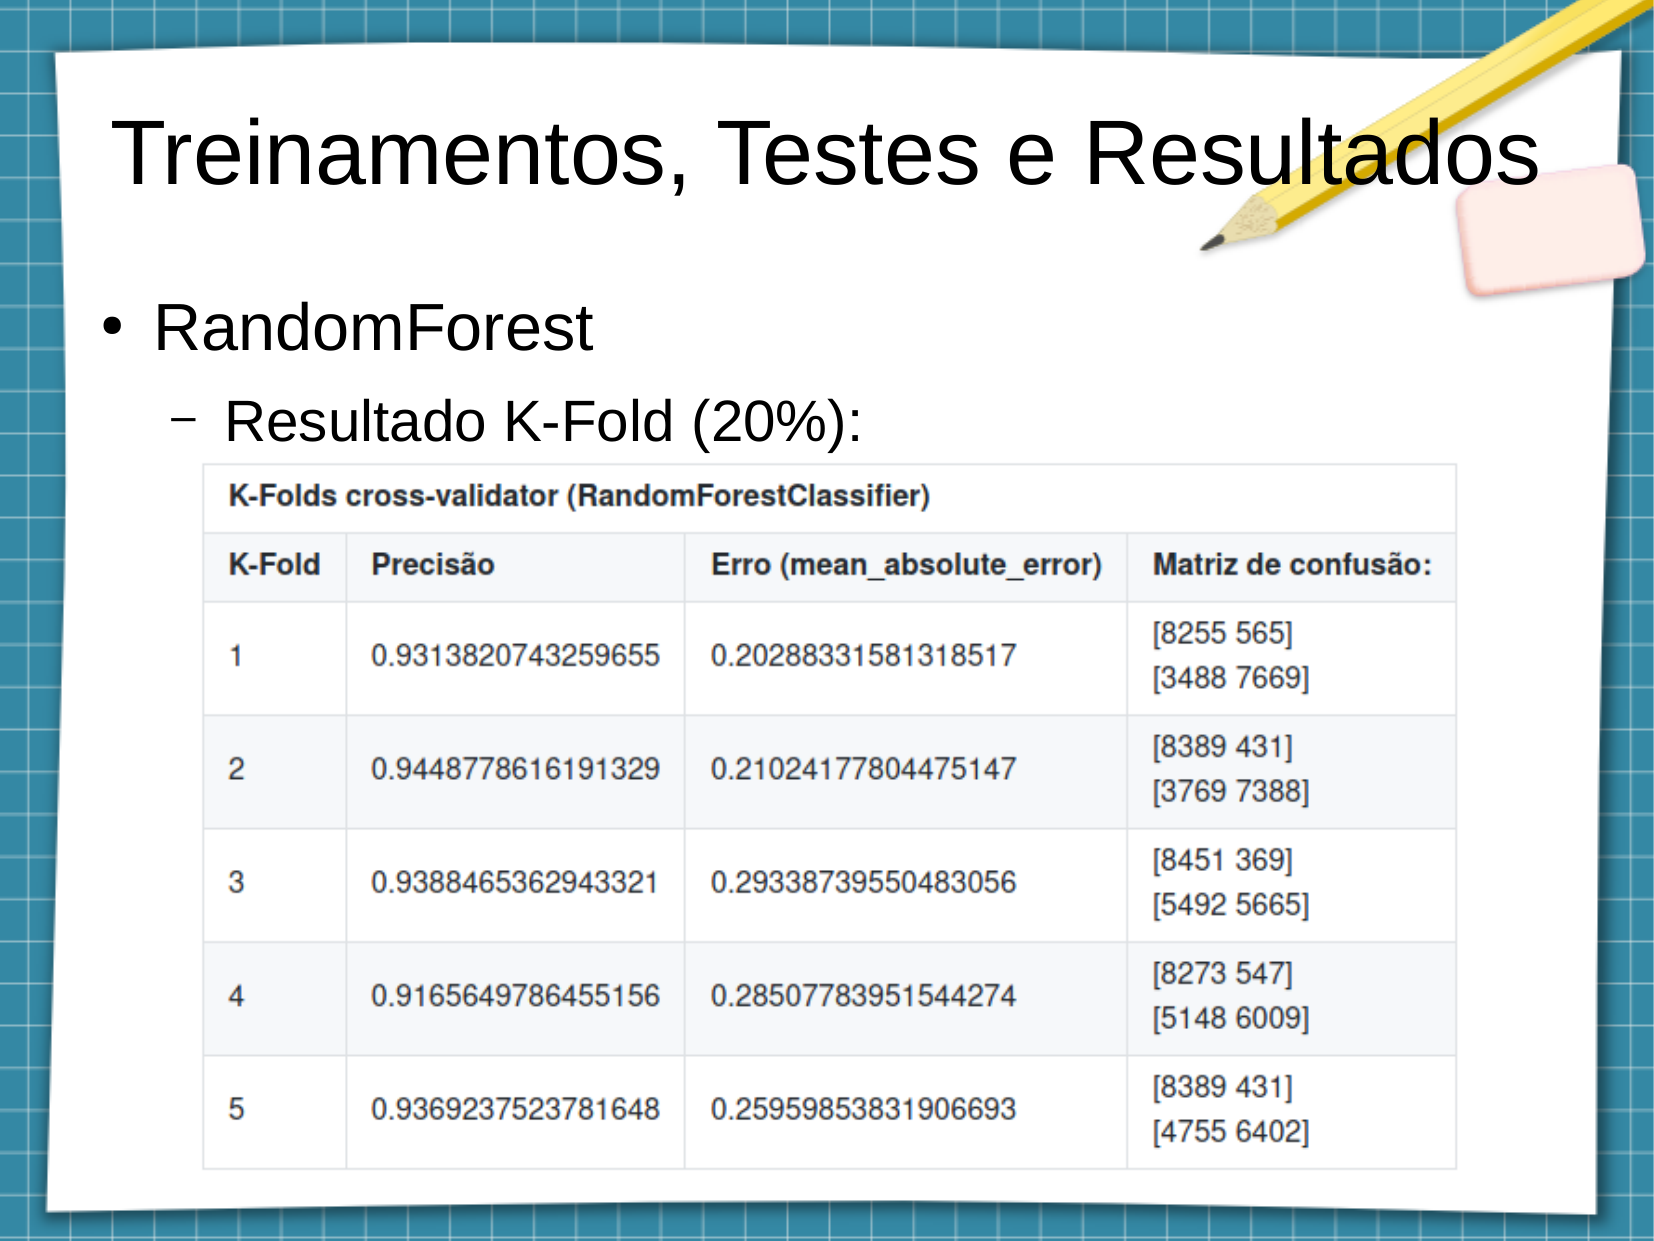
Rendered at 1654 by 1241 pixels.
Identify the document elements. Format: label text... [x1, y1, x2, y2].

list RandomForest Resultado K-Fold (20%): [82, 290, 1571, 508]
title Treinamentos, Testes e Resultados [82, 49, 1571, 257]
picture [0, 0, 1654, 1241]
